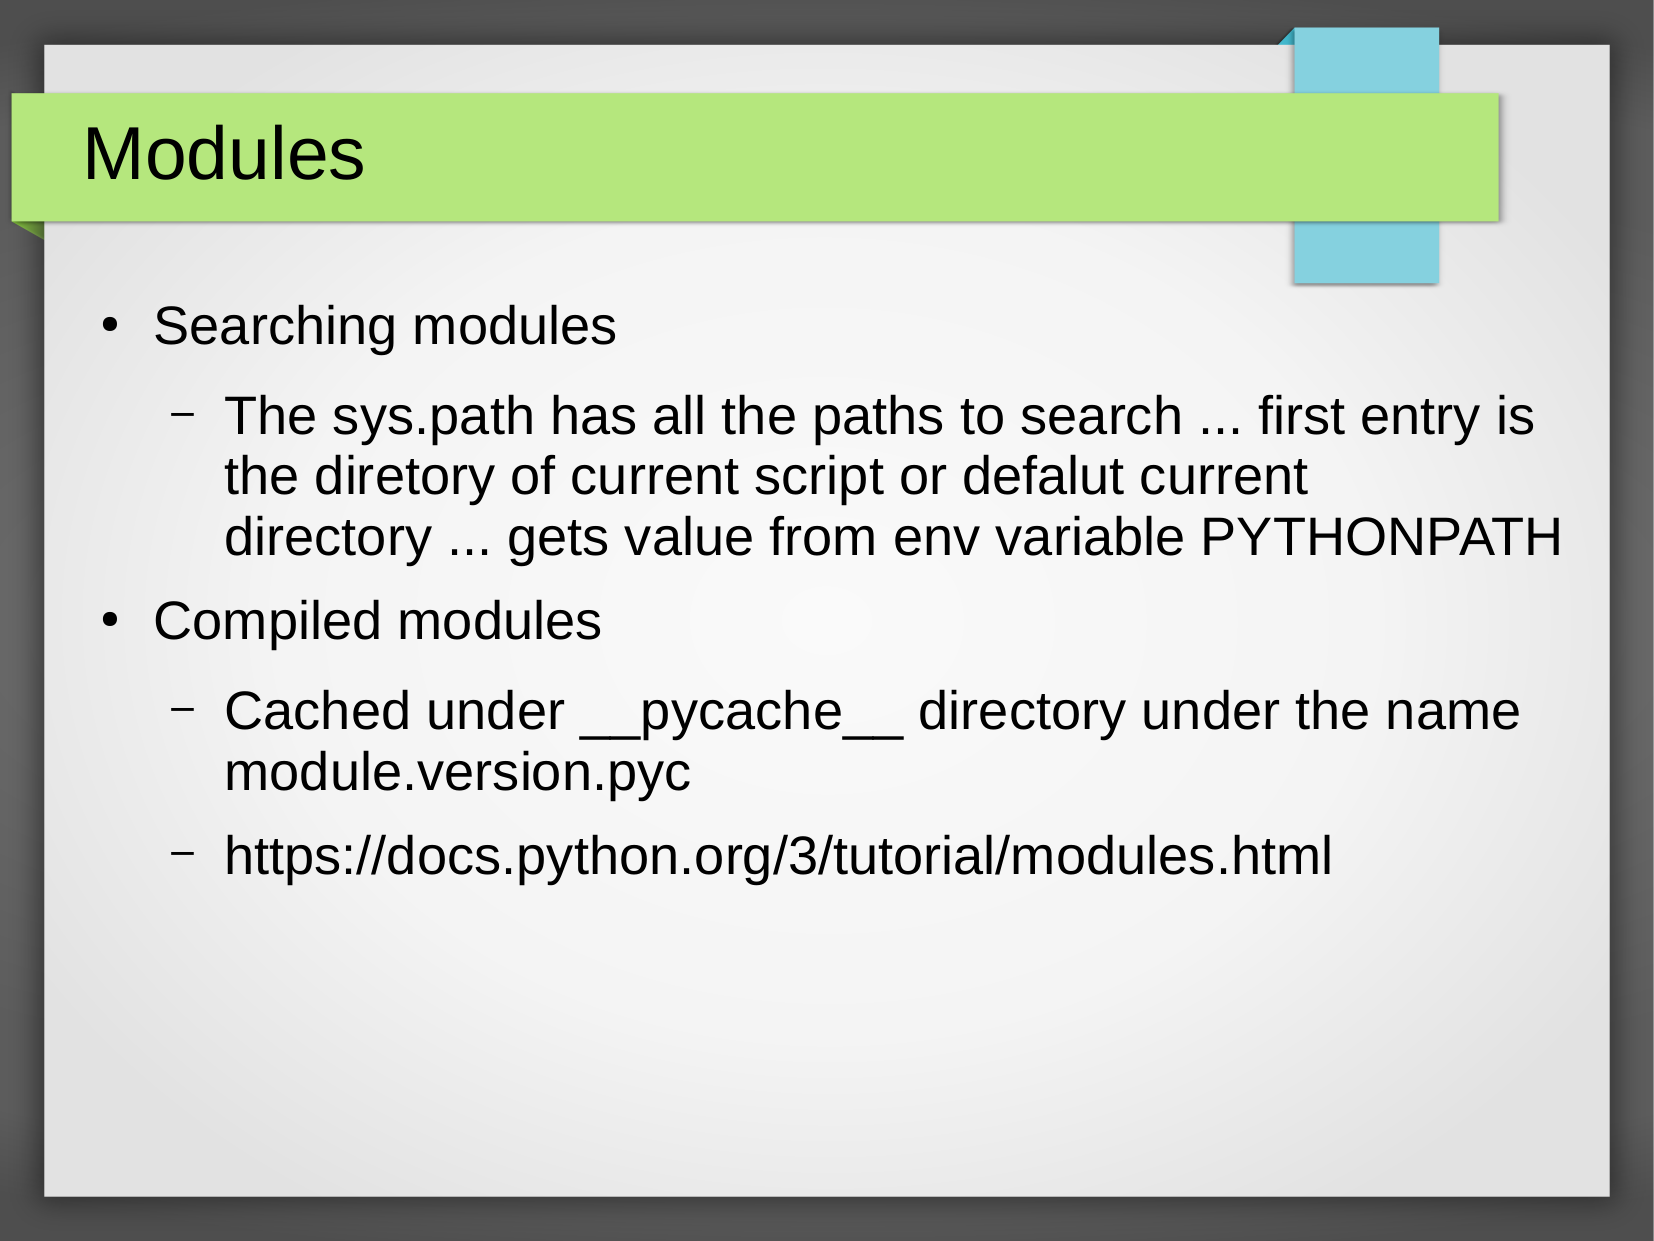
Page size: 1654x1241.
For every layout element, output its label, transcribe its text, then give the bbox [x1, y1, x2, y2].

picture [0, 0, 1654, 1241]
title Modules [82, 94, 1264, 213]
list Searching modules The sys.path has all the paths to search ... first entry is the diretory of current script or defalut current directory ... gets value from env variable PYTHONPATH Compiled modules Cached under __pycache__ directory under the name module.version.pyc https://docs.python.org/3/tutorial/modules.html [82, 295, 1571, 1015]
